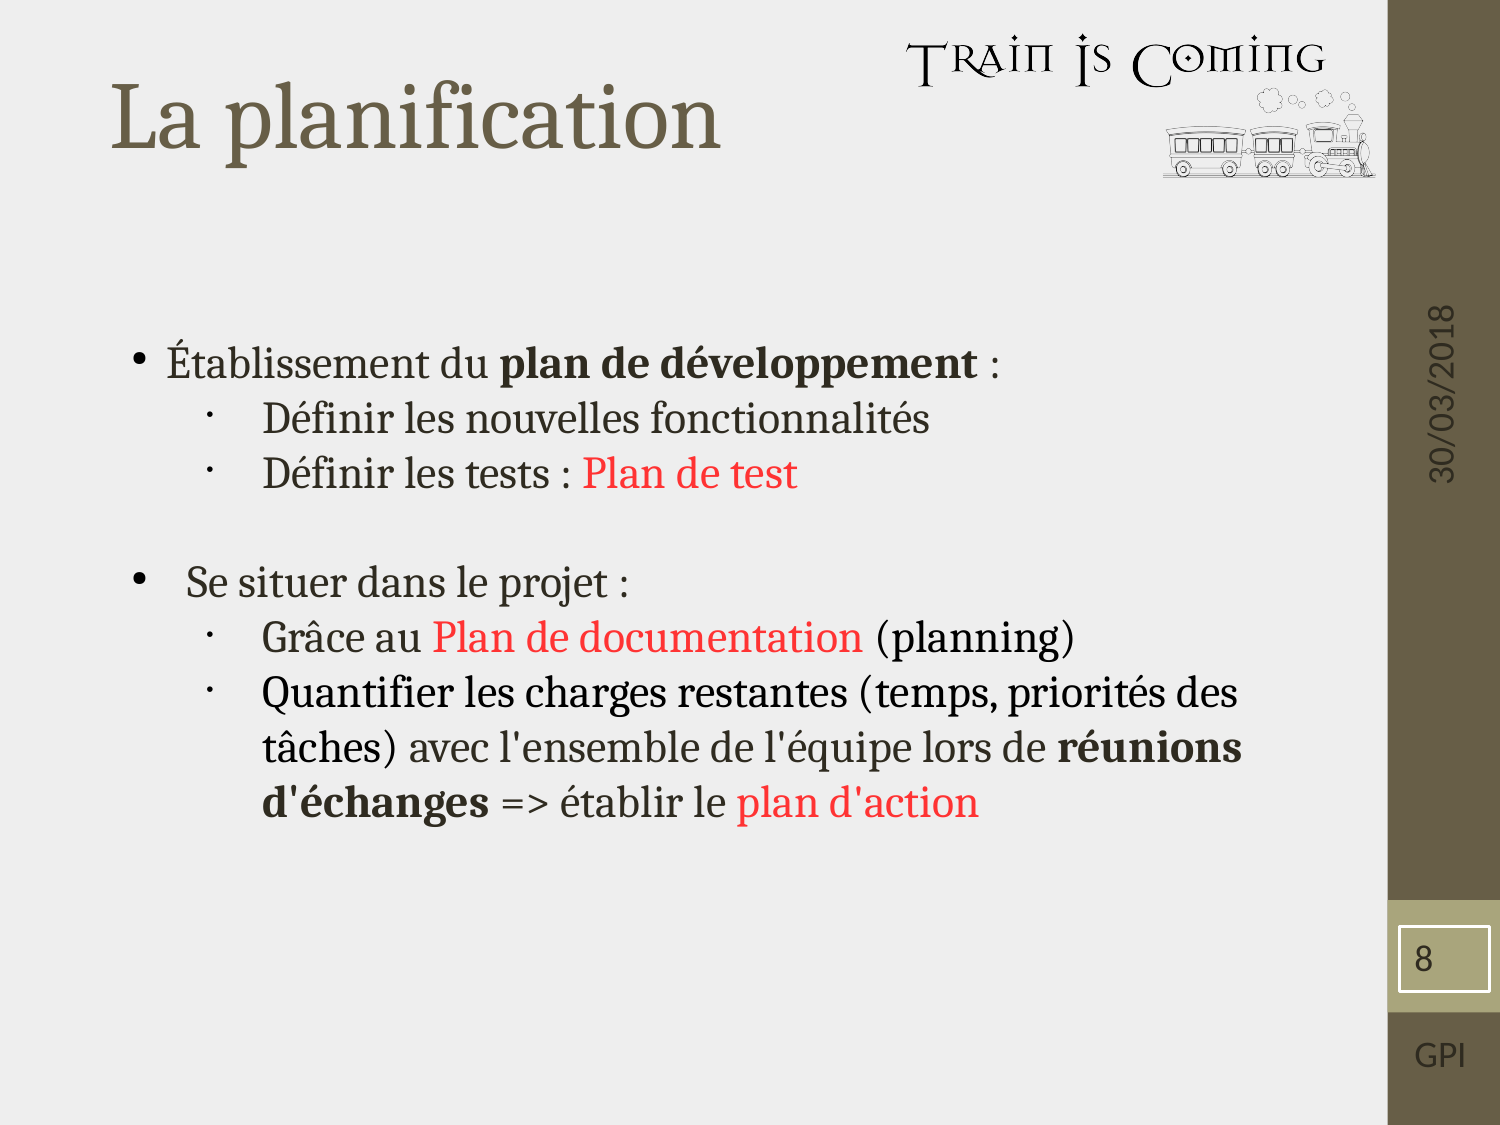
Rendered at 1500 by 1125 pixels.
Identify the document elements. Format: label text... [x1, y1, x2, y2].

slide_number 30/03/2018 [1408, 100, 1469, 501]
text_box GPI [1399, 1023, 1483, 1083]
list [64, 286, 1315, 1075]
slide_number <numéro> [1399, 926, 1490, 992]
picture [897, 11, 1376, 191]
title La planification [94, 45, 1345, 233]
text_box Établissement du plan de développement : Définir les nouvelles fonctionnalités Définir les tests : Plan de test Se situer dans le projet : Grâce au Plan de documentation (planning) Quantifier les charges restantes (temps, priorités des tâches) avec l'ensemble de l'équipe lors de réunions d'échanges => établir le plan d'action [116, 324, 1315, 835]
